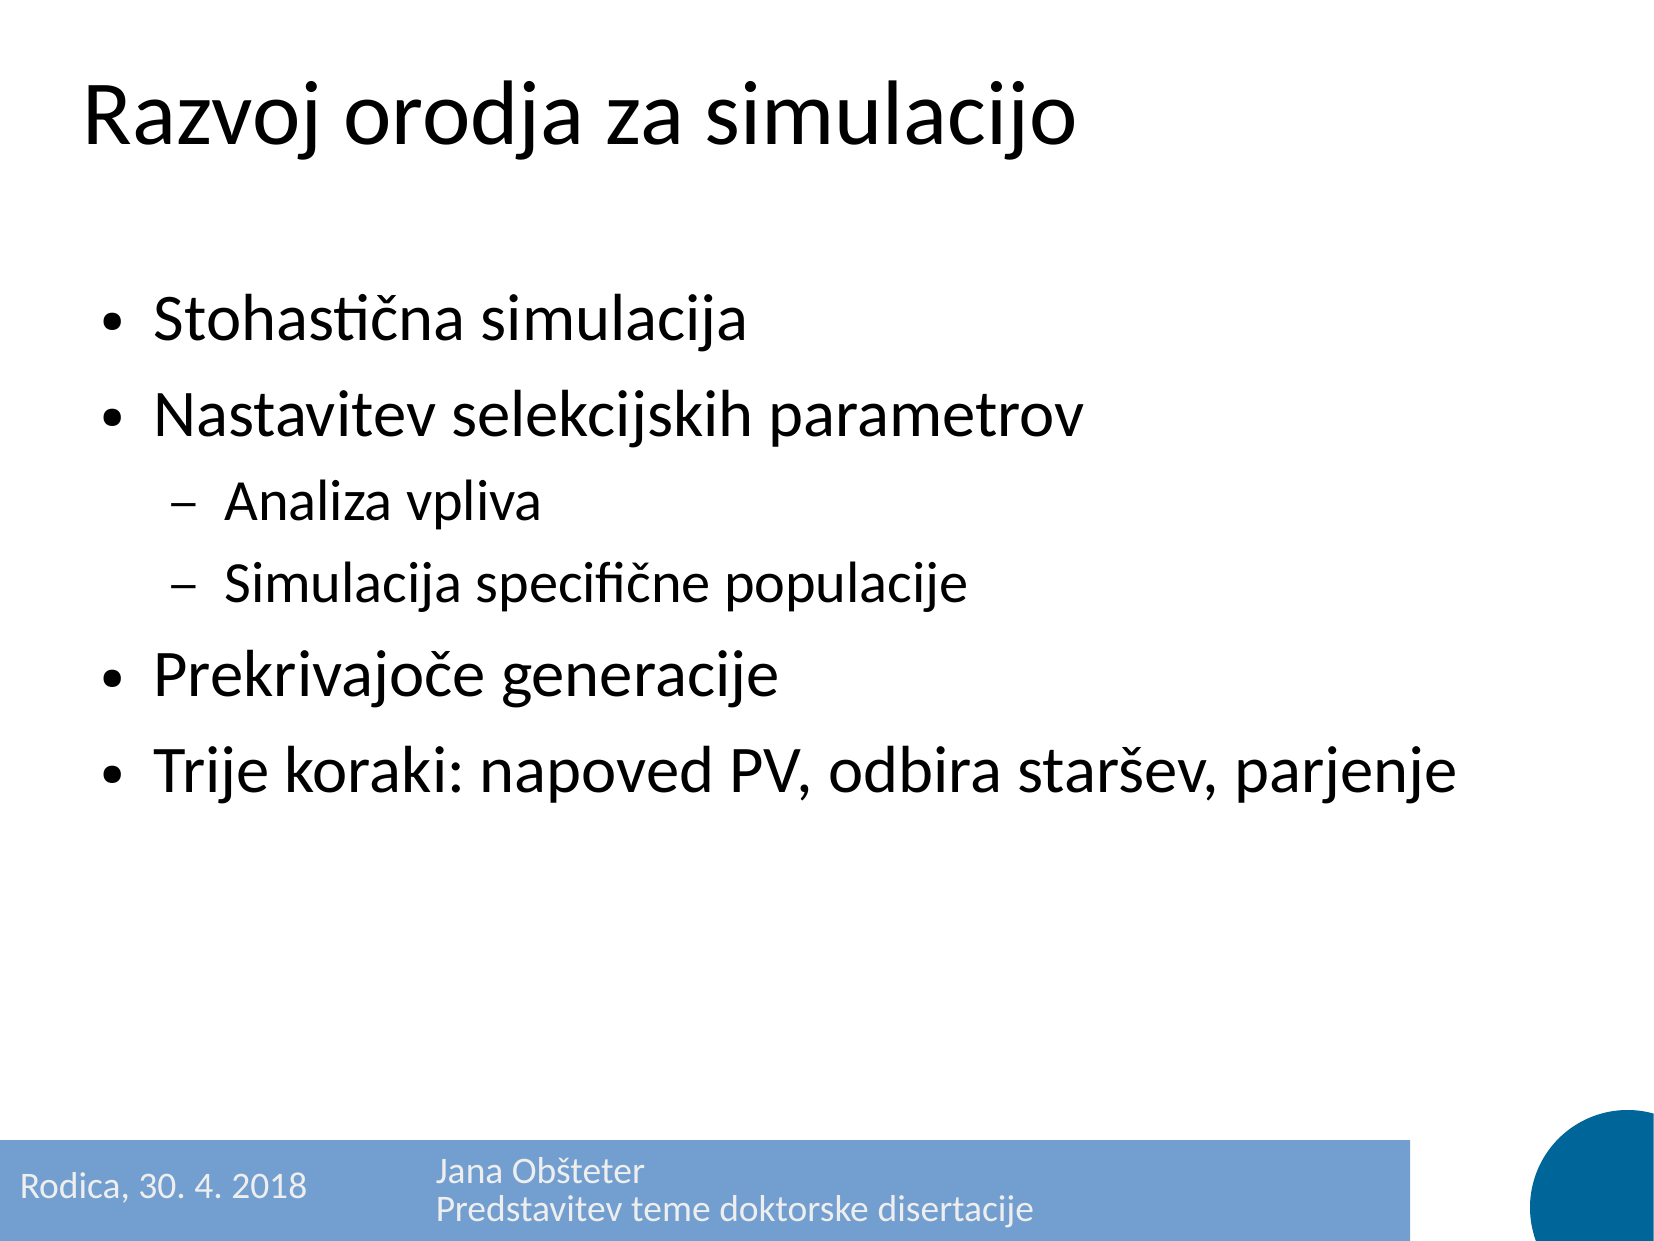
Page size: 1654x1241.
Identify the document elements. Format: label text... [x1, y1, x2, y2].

title Razvoj orodja za simulacijo [82, 49, 1306, 196]
list Stohastična simulacija Nastavitev selekcijskih parametrov Analiza vpliva Simulacija specifične populacije Prekrivajoče generacije Trije koraki: napoved PV, odbira staršev, parjenje [82, 290, 1571, 1010]
